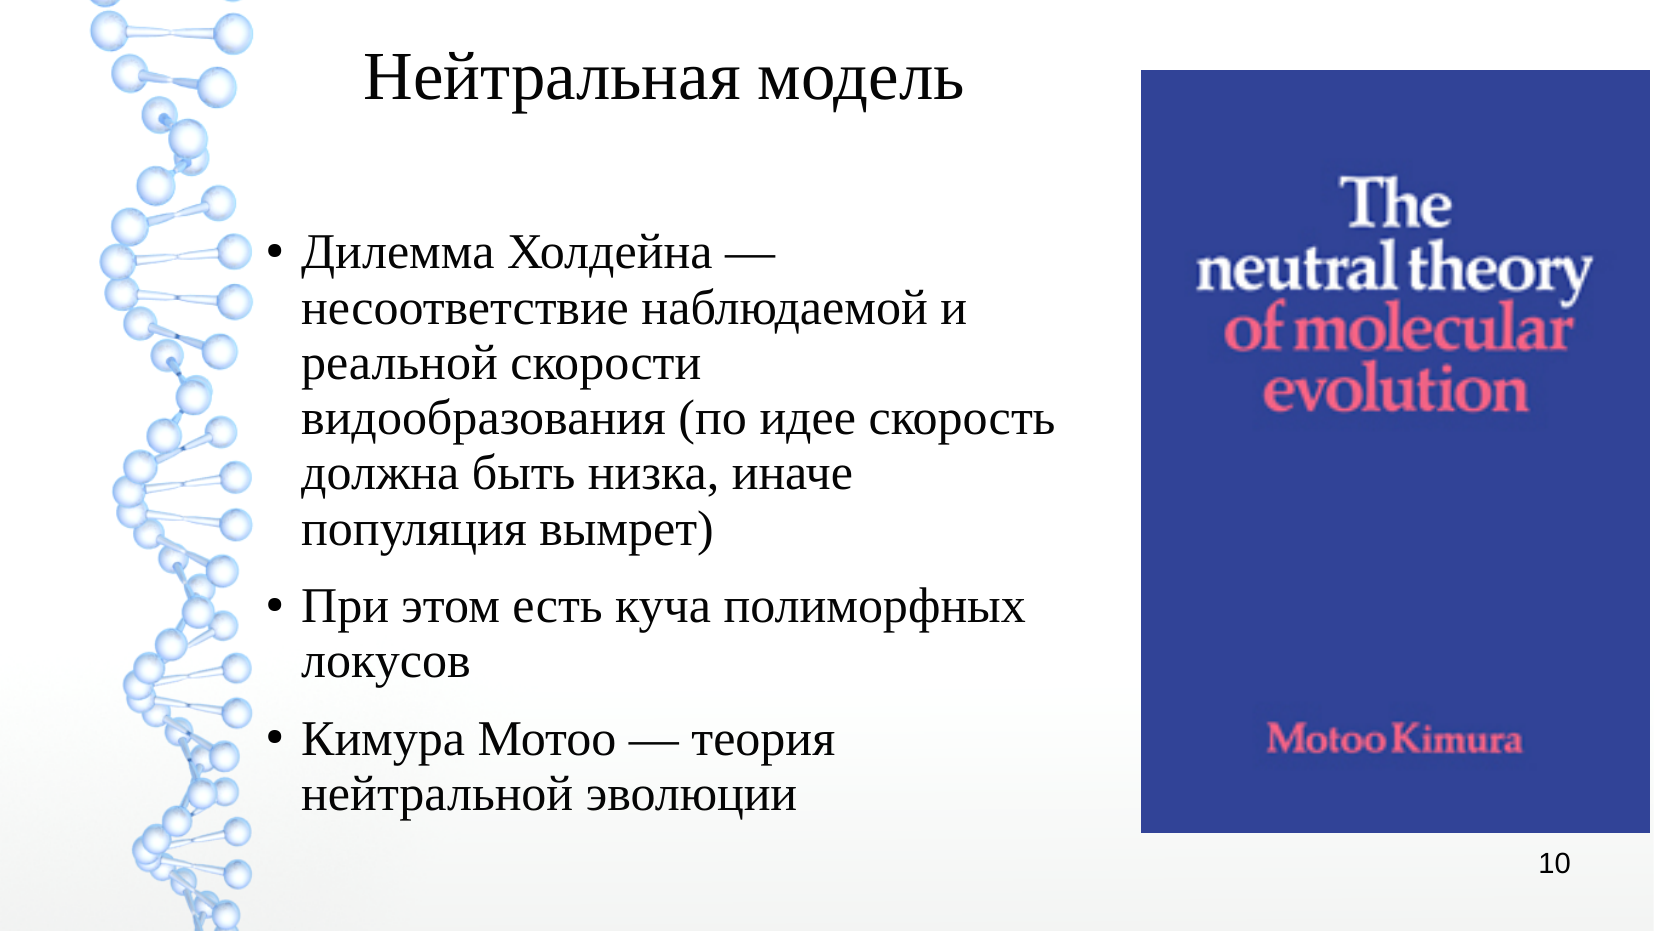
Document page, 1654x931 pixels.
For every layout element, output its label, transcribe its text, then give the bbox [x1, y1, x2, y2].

title Нейтральная модель [0, 0, 1329, 154]
list Дилемма Холдейна — несоответствие наблюдаемой и реальной скорости видообразования (по идее скорость должна быть низка, иначе популяция вымрет) При этом есть куча полиморфных локусов Кимура Мотоо — теория нейтральной эволюции [265, 224, 1063, 851]
picture [0, 0, 1654, 931]
